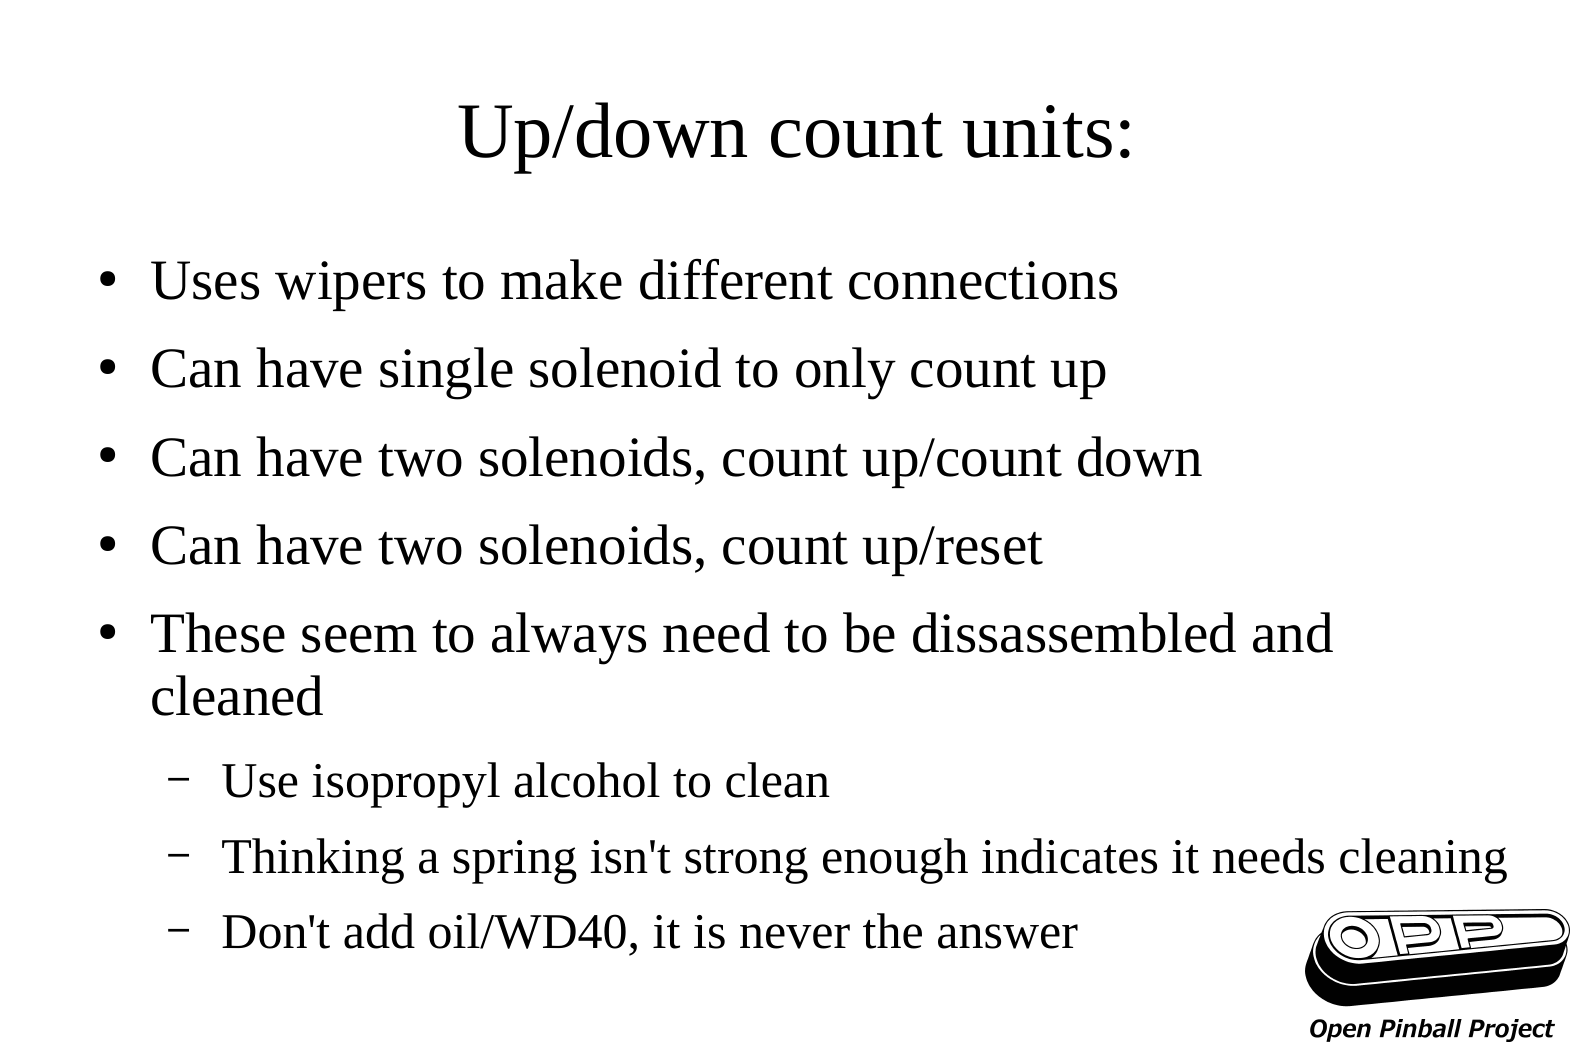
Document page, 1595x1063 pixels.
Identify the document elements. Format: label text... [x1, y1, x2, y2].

title Up/down count units: [79, 42, 1515, 220]
picture [1305, 909, 1570, 1042]
list Uses wipers to make different connections Can have single solenoid to only count up Can have two solenoids, count up/count down Can have two solenoids, count up/reset These seem to always need to be dissassembled and cleaned Use isopropyl alcohol to clean Thinking a spring isn't strong enough indicates it needs cleaning Don't add oil/WD40, it is never the answer [79, 248, 1515, 969]
